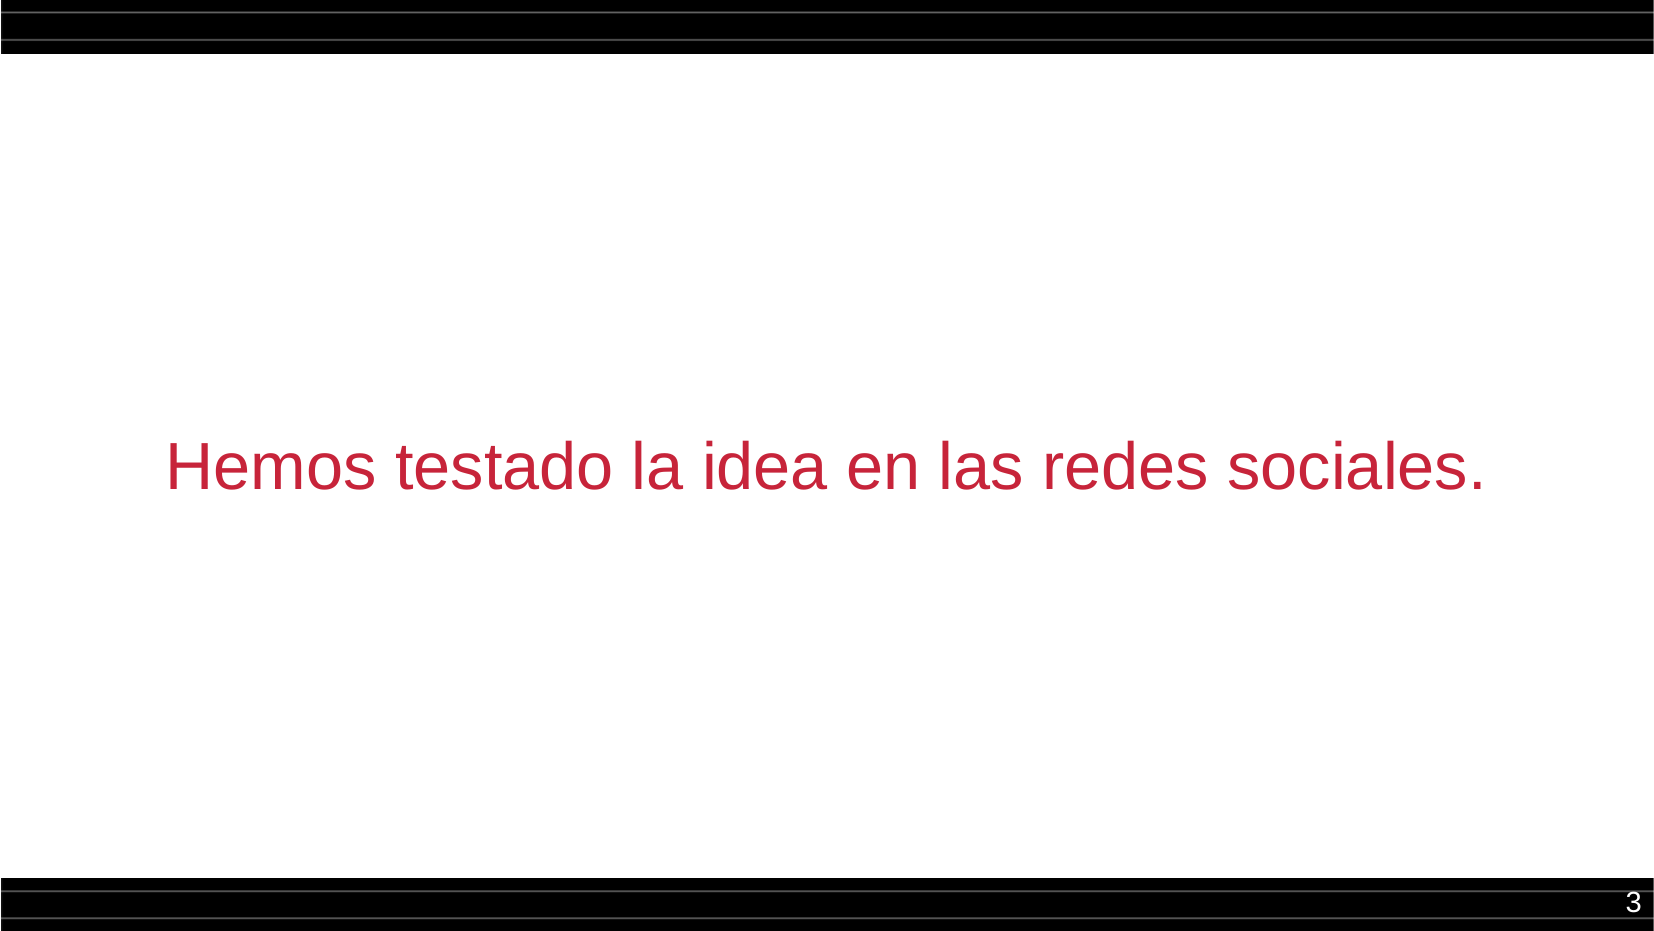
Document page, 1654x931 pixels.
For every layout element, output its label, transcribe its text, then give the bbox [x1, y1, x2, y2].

picture [1, 0, 1654, 54]
subtitle Hemos testado la idea en las redes sociales. [29, 77, 1625, 857]
picture [1, 878, 1654, 931]
